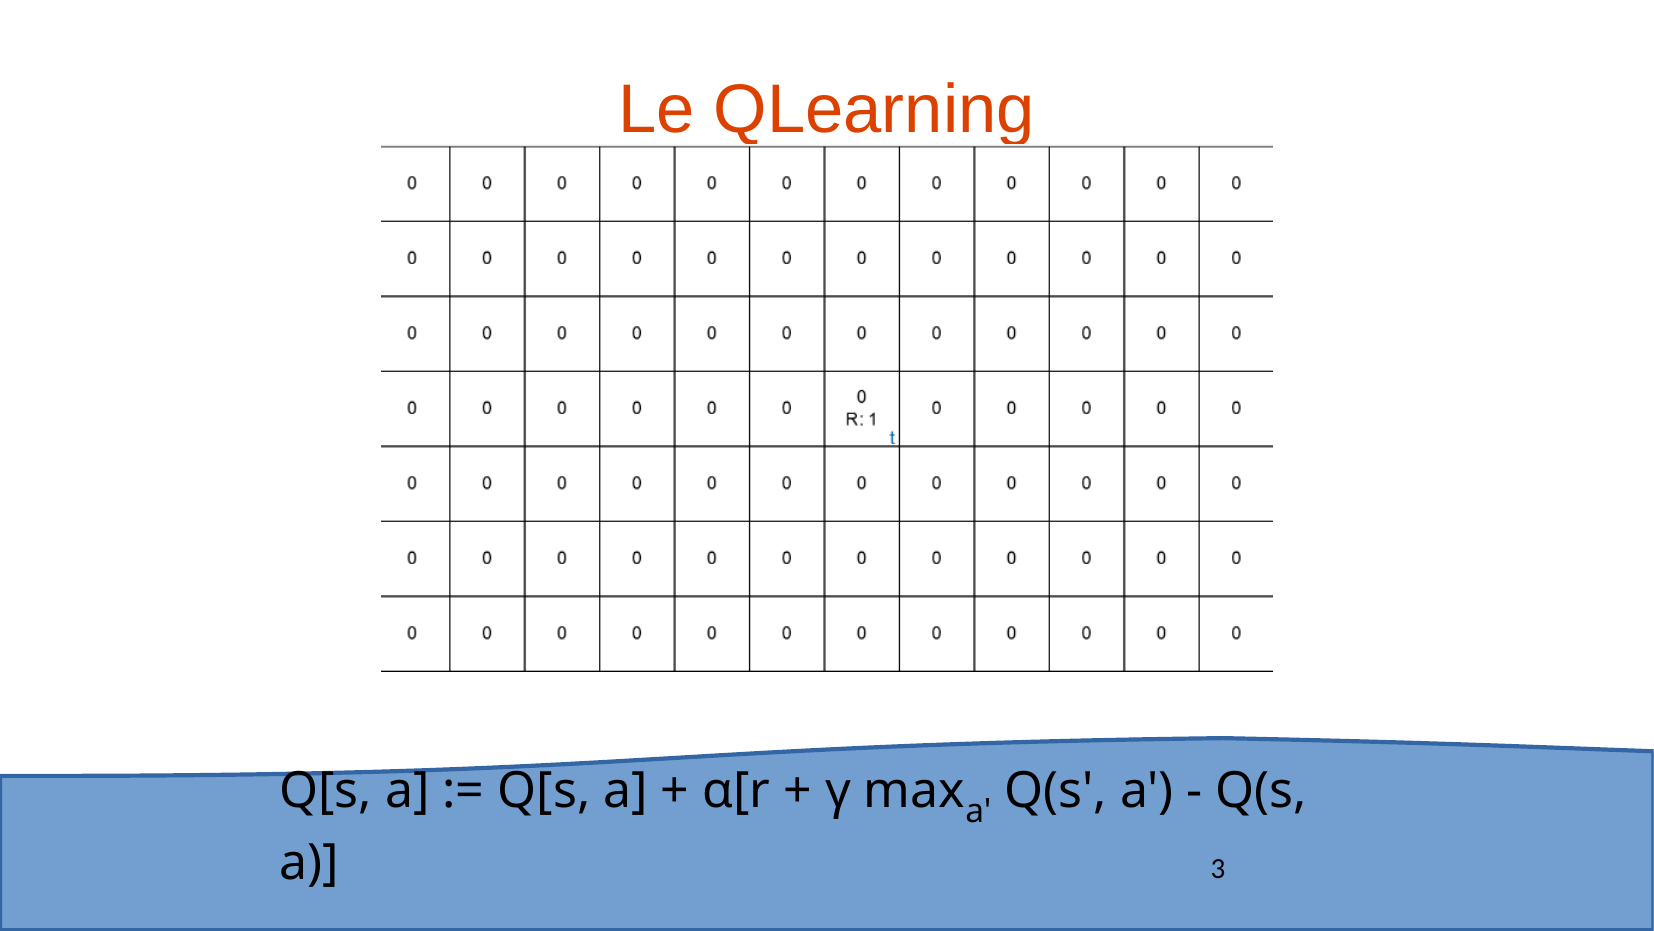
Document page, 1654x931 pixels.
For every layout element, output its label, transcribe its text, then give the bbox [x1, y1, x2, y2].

picture [381, 144, 1273, 672]
title Le QLearning [88, 16, 1566, 194]
text_box Q[s, a] := Q[s, a] + α[r + γ maxa' Q(s', a') - Q(s, a)] [264, 750, 1389, 897]
